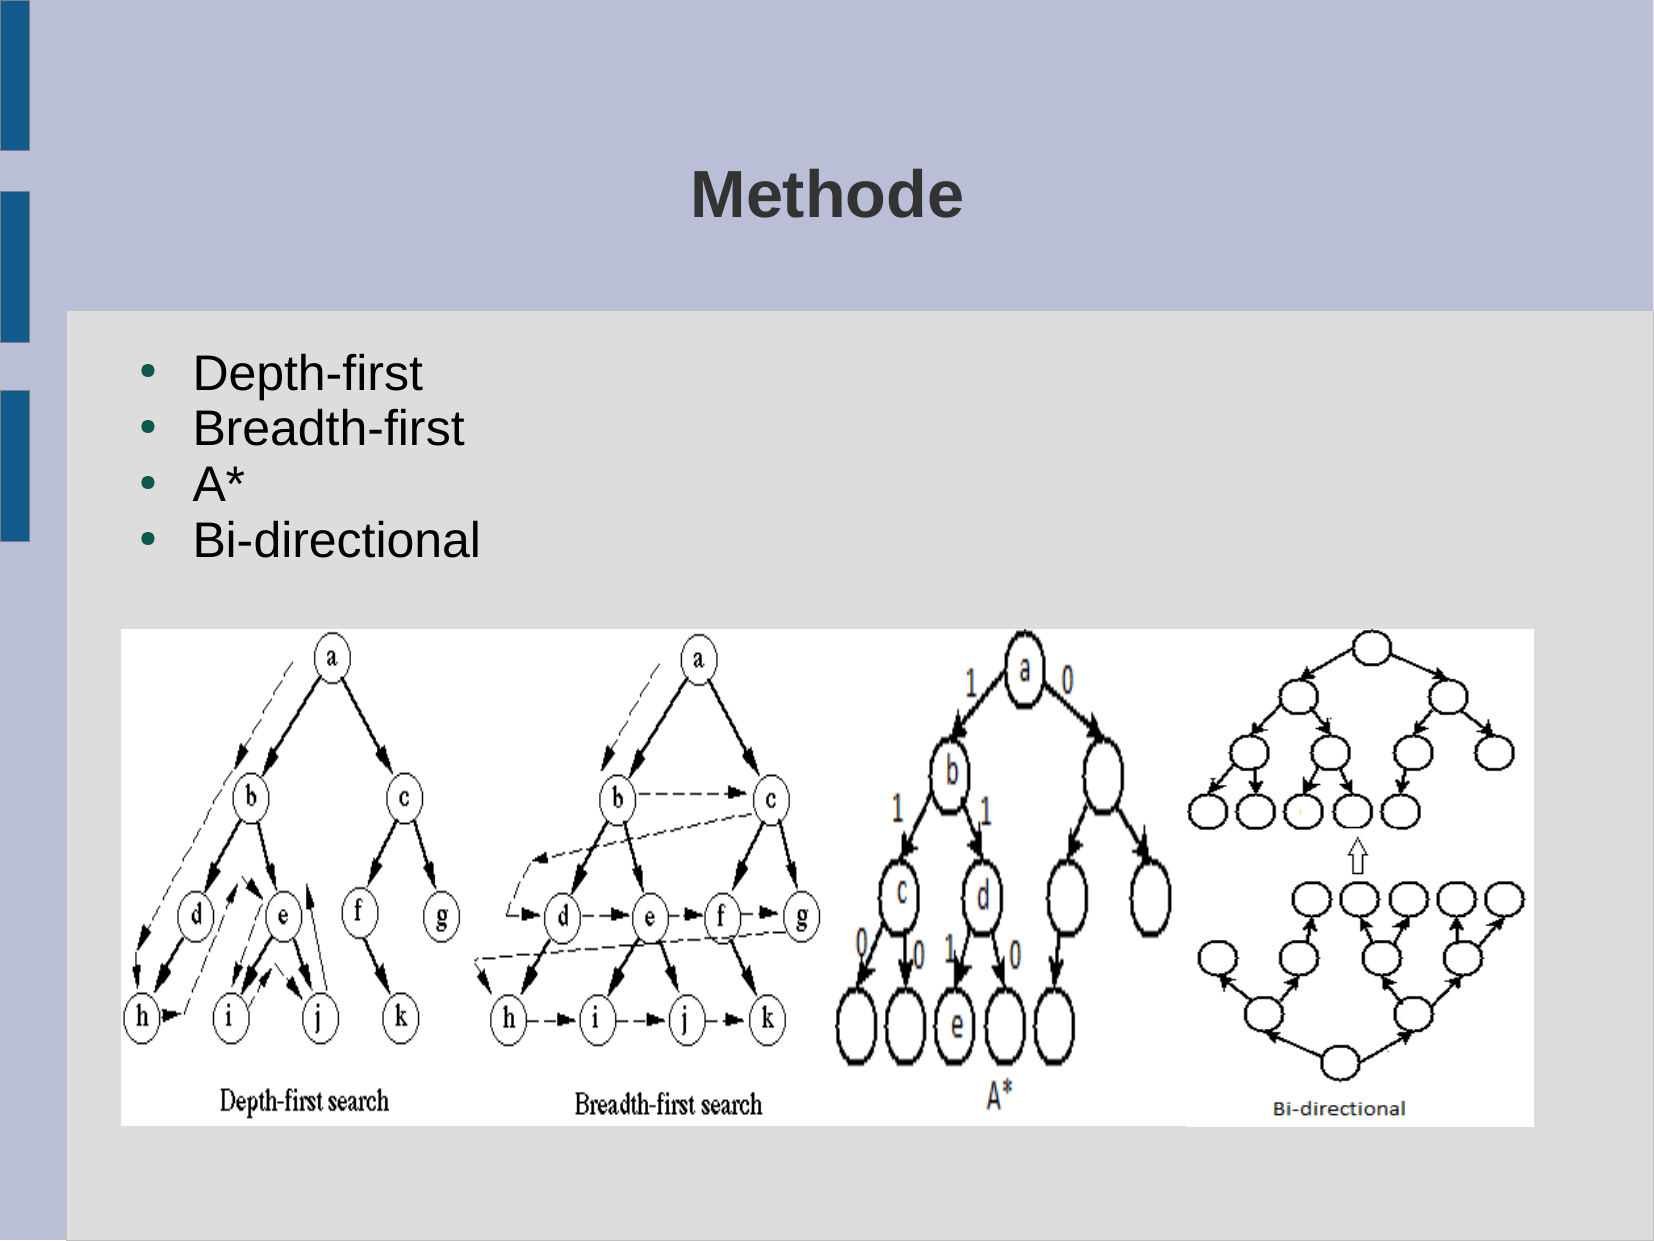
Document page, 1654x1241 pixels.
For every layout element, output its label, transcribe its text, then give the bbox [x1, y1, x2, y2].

title Methode [121, 91, 1534, 299]
list Depth-first Breadth-first A* Bi-directional [121, 344, 1534, 629]
picture [121, 629, 1534, 1128]
